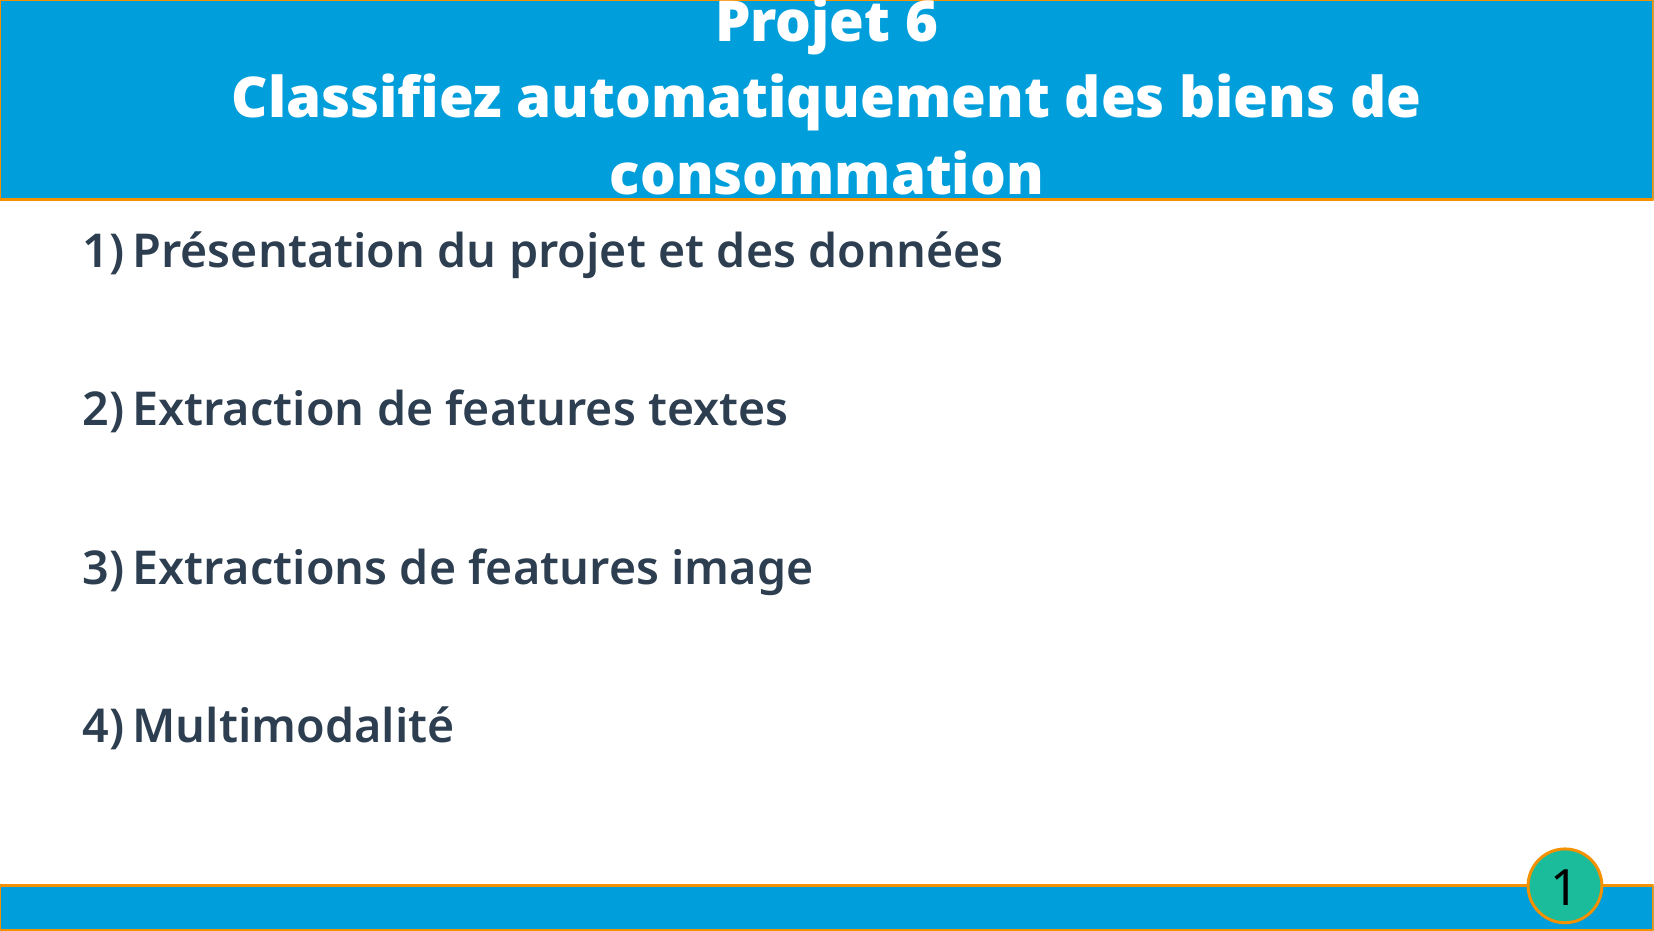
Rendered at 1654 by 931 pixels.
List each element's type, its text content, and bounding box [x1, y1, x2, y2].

title Projet 6 Classifiez automatiquement des biens de consommation [59, 37, 1595, 155]
list Présentation du projet et des données Extraction de features textes Extractions de features image Multimodalité [82, 217, 1571, 758]
